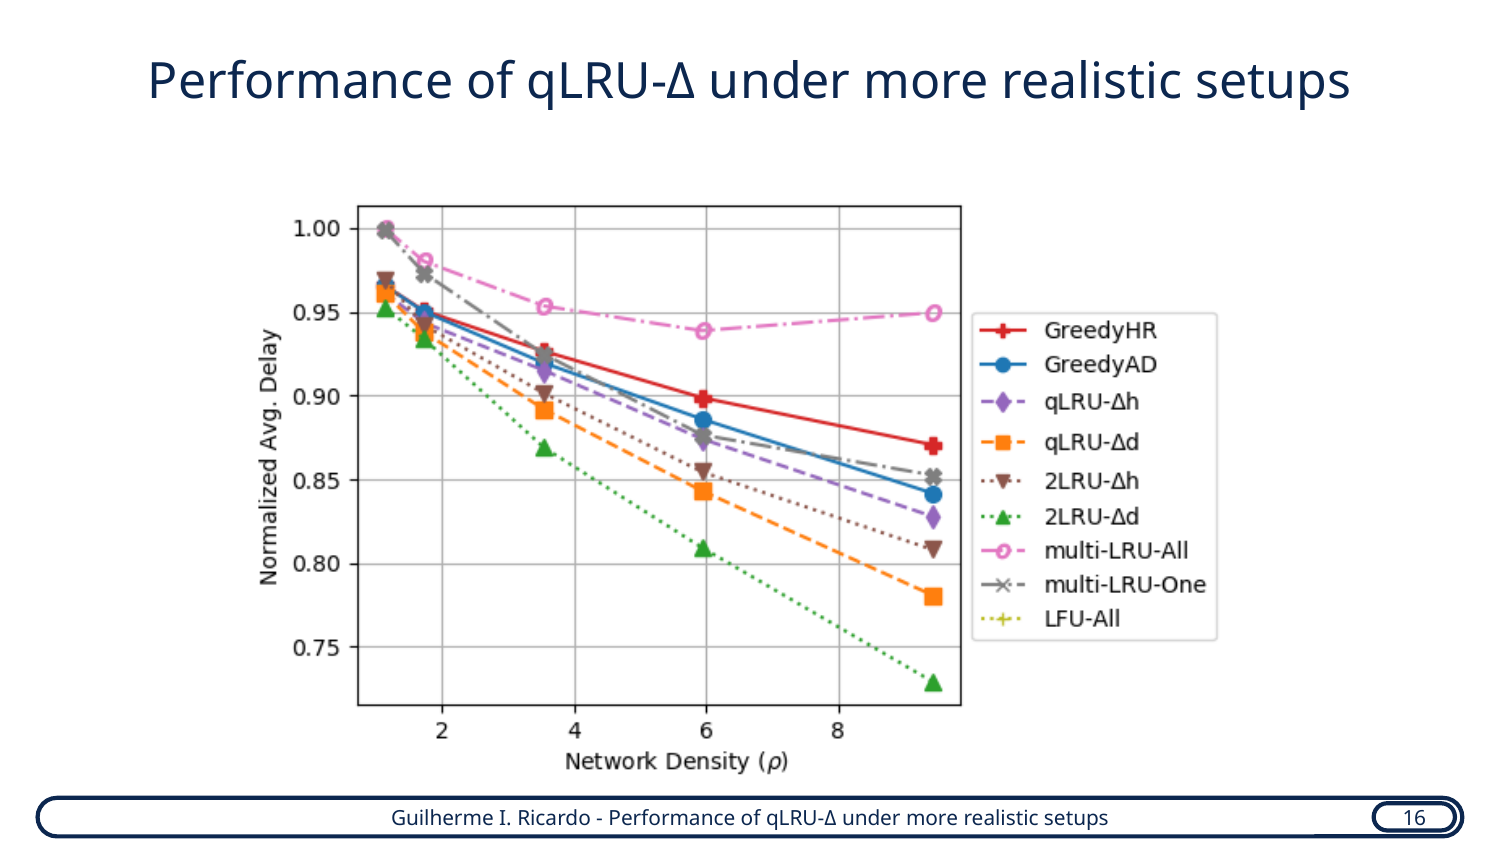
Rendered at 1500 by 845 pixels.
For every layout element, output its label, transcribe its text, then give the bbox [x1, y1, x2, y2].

picture [236, 128, 1257, 776]
text_box Guilherme I. Ricardo - Performance of qLRU-Δ under more realistic setups [37, 797, 1463, 837]
title Performance of qLRU-Δ under more realistic setups [75, 33, 1425, 175]
text_box 16 [1373, 803, 1456, 831]
